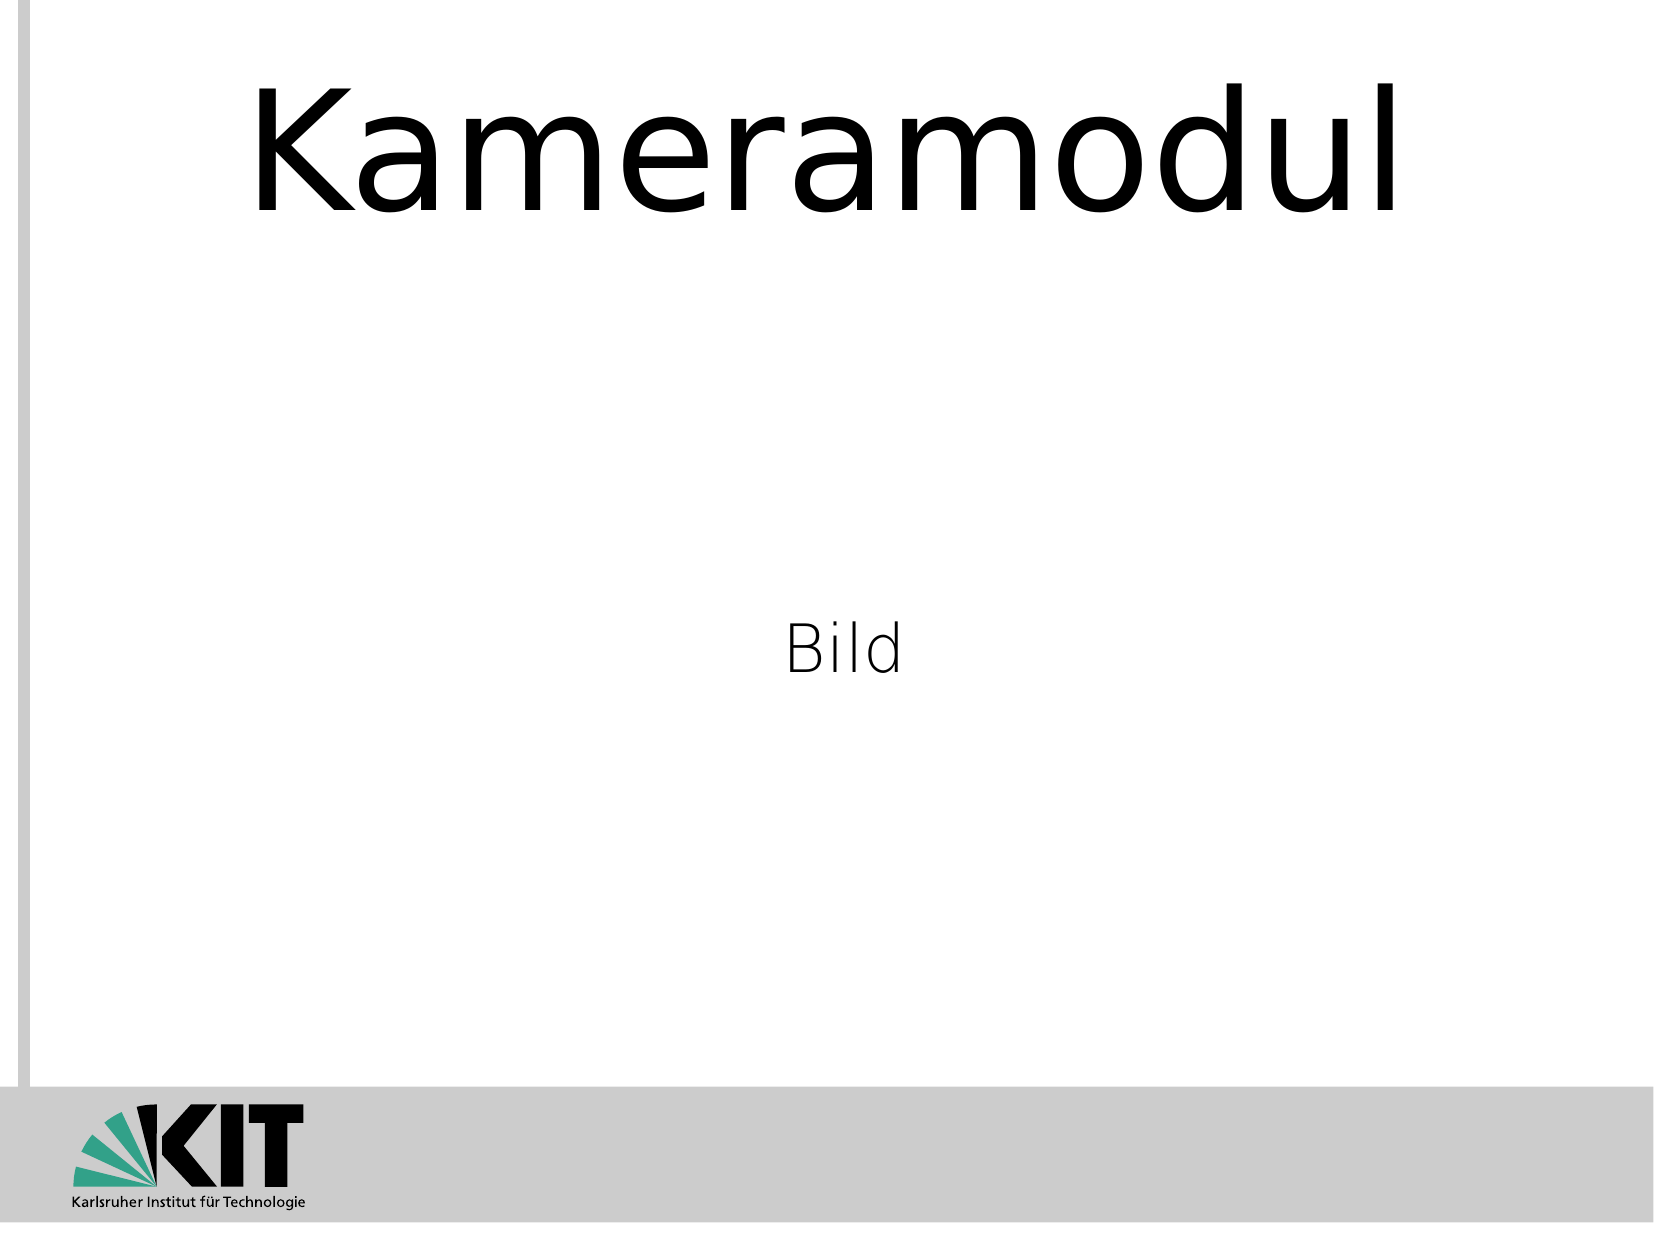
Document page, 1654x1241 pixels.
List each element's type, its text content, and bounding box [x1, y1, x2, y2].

picture [70, 1098, 308, 1217]
subtitle Bild [82, 290, 1571, 1010]
title Kameramodul [82, 49, 1571, 257]
text_box [0, 1086, 1654, 1223]
